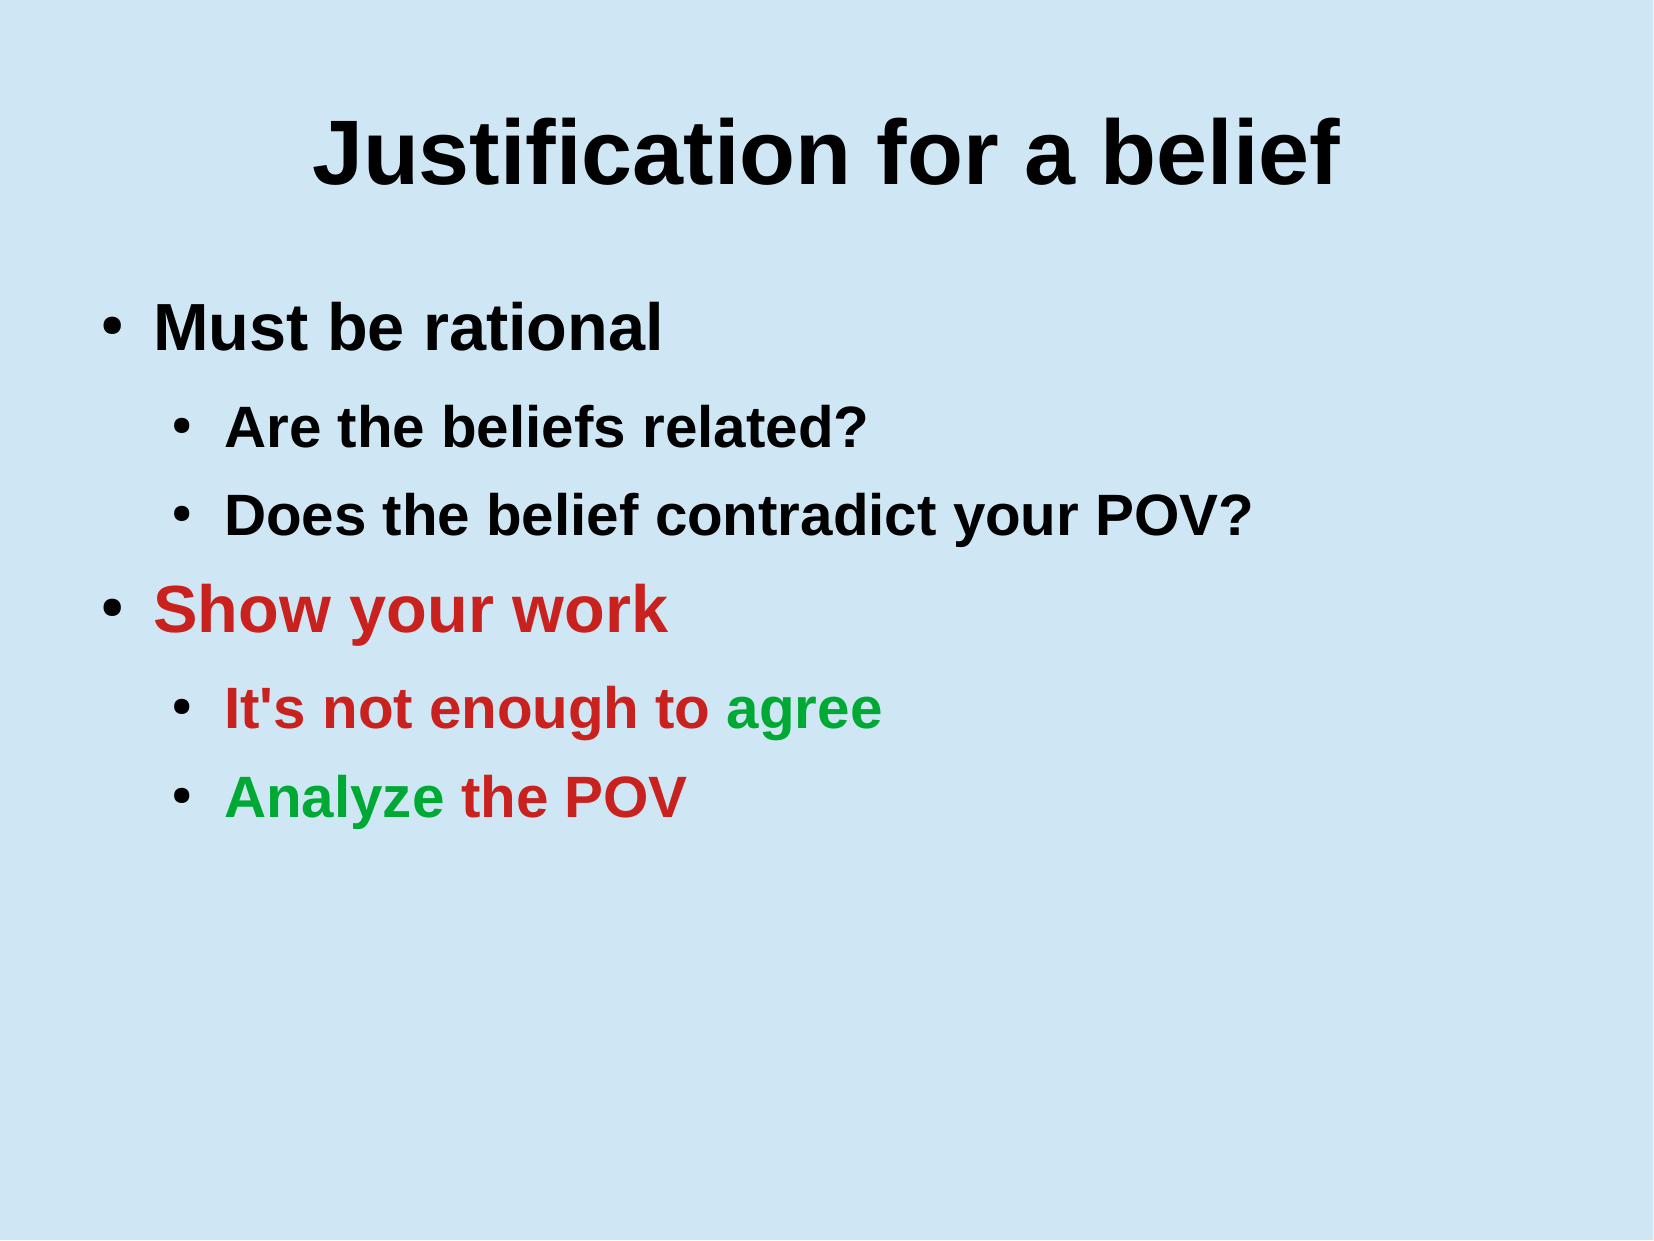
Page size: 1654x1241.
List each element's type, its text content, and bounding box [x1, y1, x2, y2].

list Must be rational Are the beliefs related? Does the belief contradict your POV? Show your work It's not enough to agree Analyze the POV [82, 290, 1571, 1010]
title Justification for a belief [82, 49, 1571, 257]
